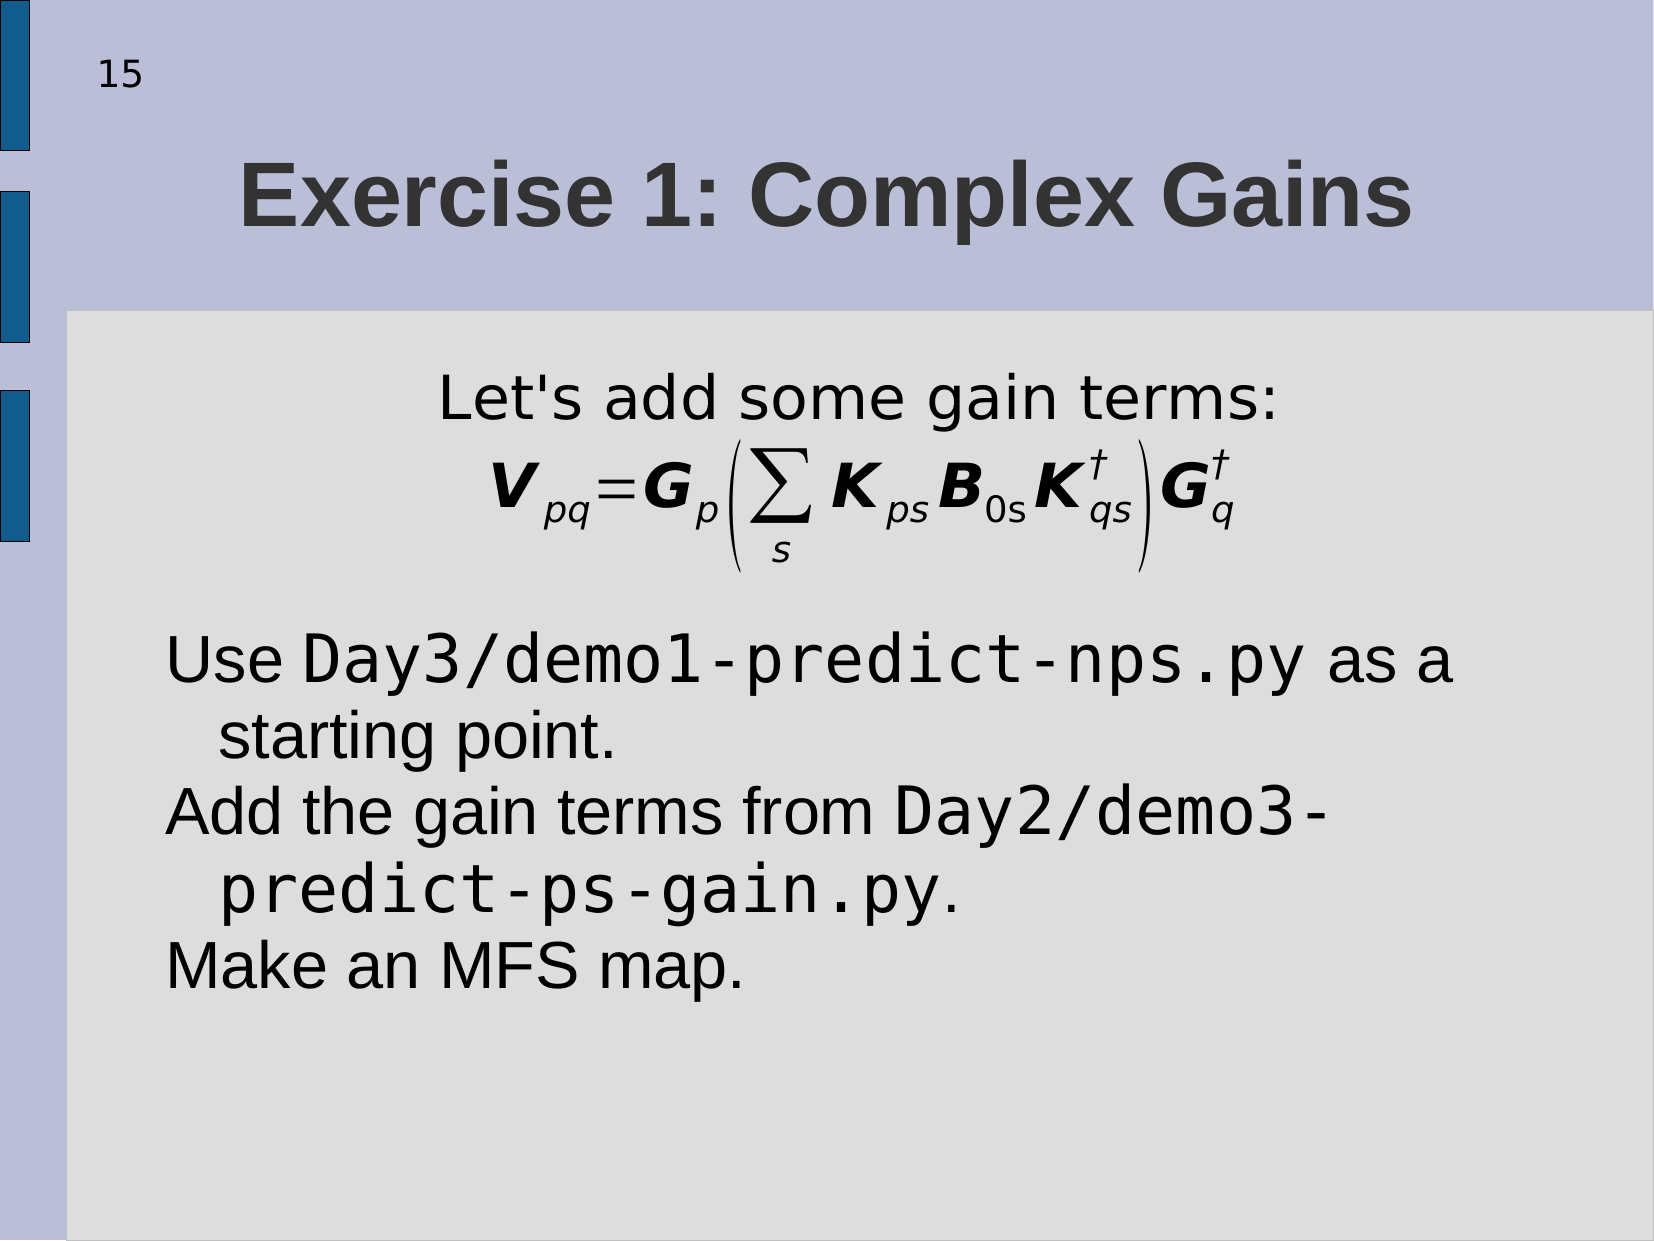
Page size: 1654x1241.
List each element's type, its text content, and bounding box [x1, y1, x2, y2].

list Use Day3/demo1-predict-nps.py as a starting point. Add the gain terms from Day2/demo3-predict-ps-gain.py. Make an MFS map. [147, 620, 1560, 1141]
chart [431, 362, 1291, 577]
title Exercise 1: Complex Gains [121, 91, 1534, 299]
text_box <number> [84, 45, 319, 119]
